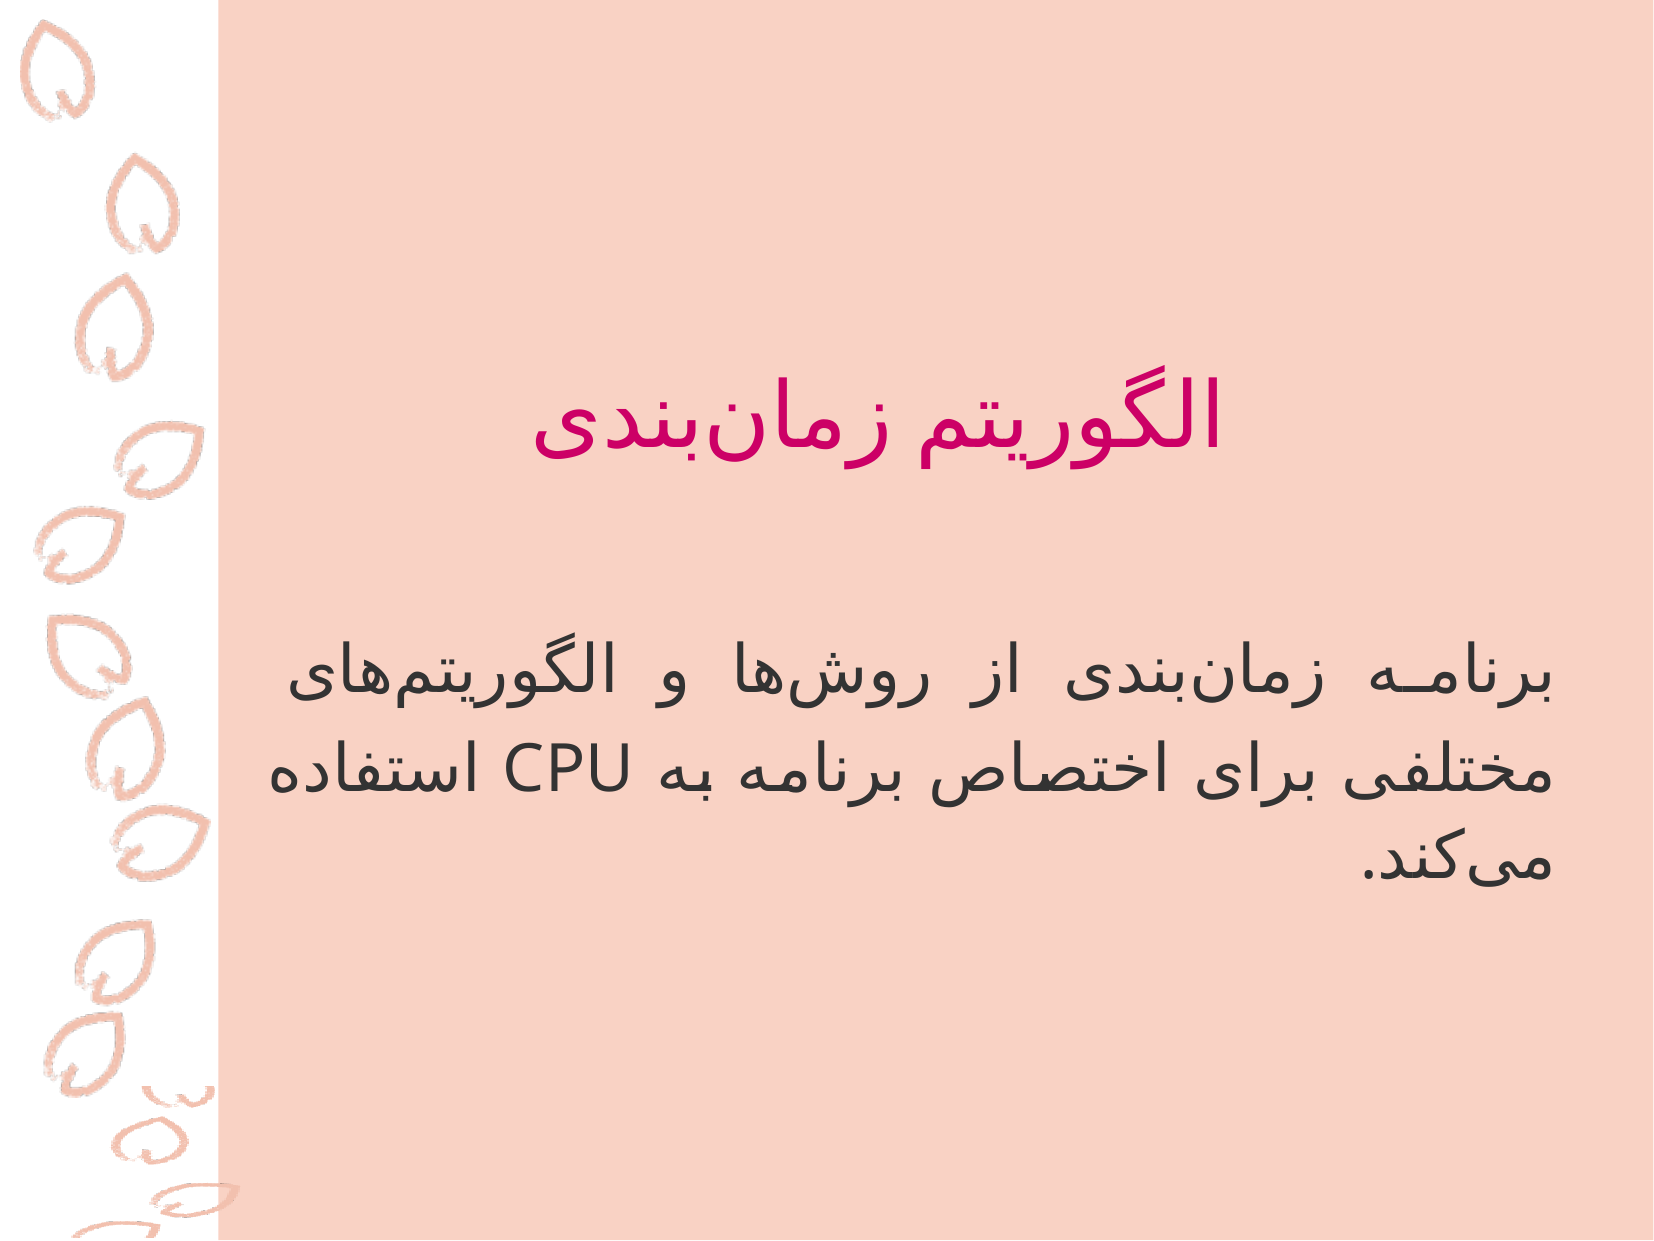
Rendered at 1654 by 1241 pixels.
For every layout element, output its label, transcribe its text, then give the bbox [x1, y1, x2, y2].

picture [20, 19, 247, 1238]
title الگوریتم زمان‌بندی [187, 321, 1570, 529]
list برنامه زمان‌بندی از روش‌ها و الگوریتم‌های مختلفی برای اختصاص برنامه به CPU استفاده می‌کند. [263, 633, 1557, 1021]
